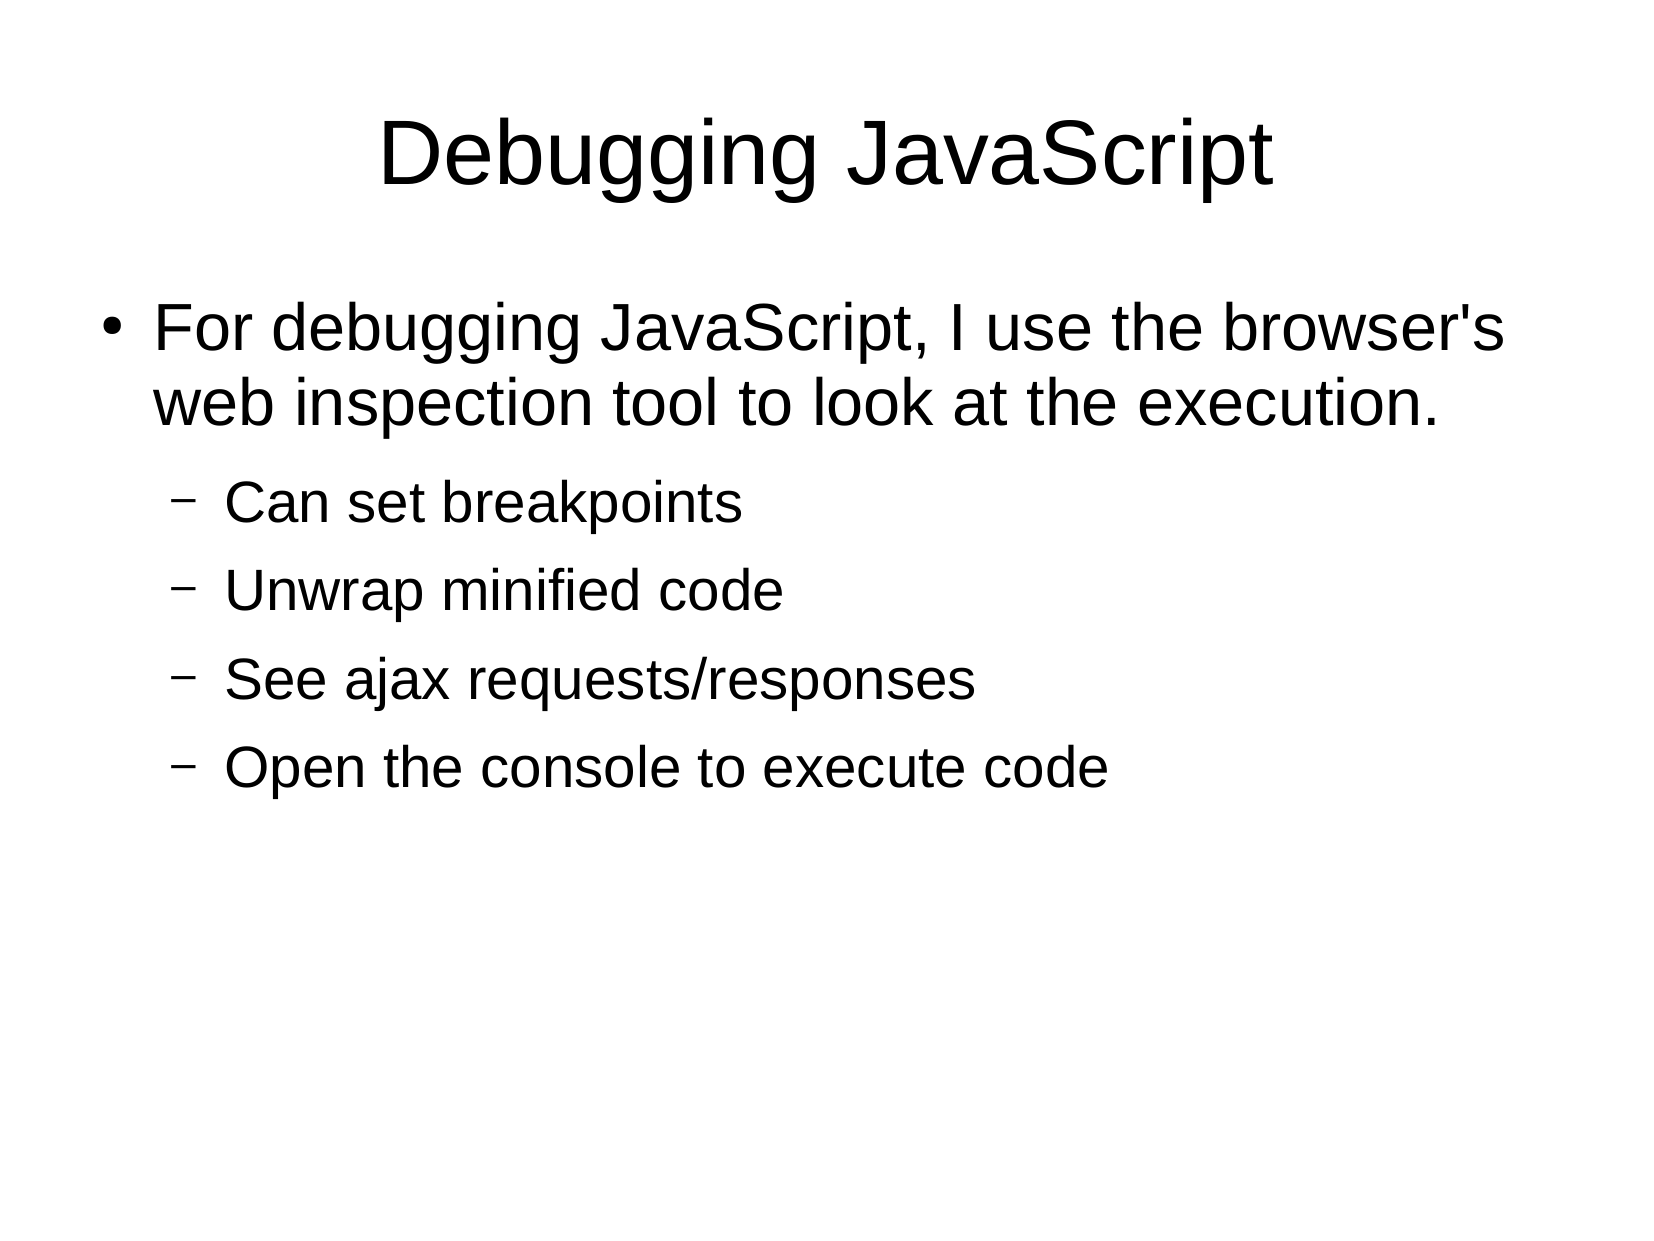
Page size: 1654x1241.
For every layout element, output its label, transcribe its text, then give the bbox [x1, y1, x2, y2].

list For debugging JavaScript, I use the browser's web inspection tool to look at the execution. Can set breakpoints Unwrap minified code See ajax requests/responses Open the console to execute code [82, 290, 1571, 1010]
title Debugging JavaScript [82, 49, 1571, 257]
